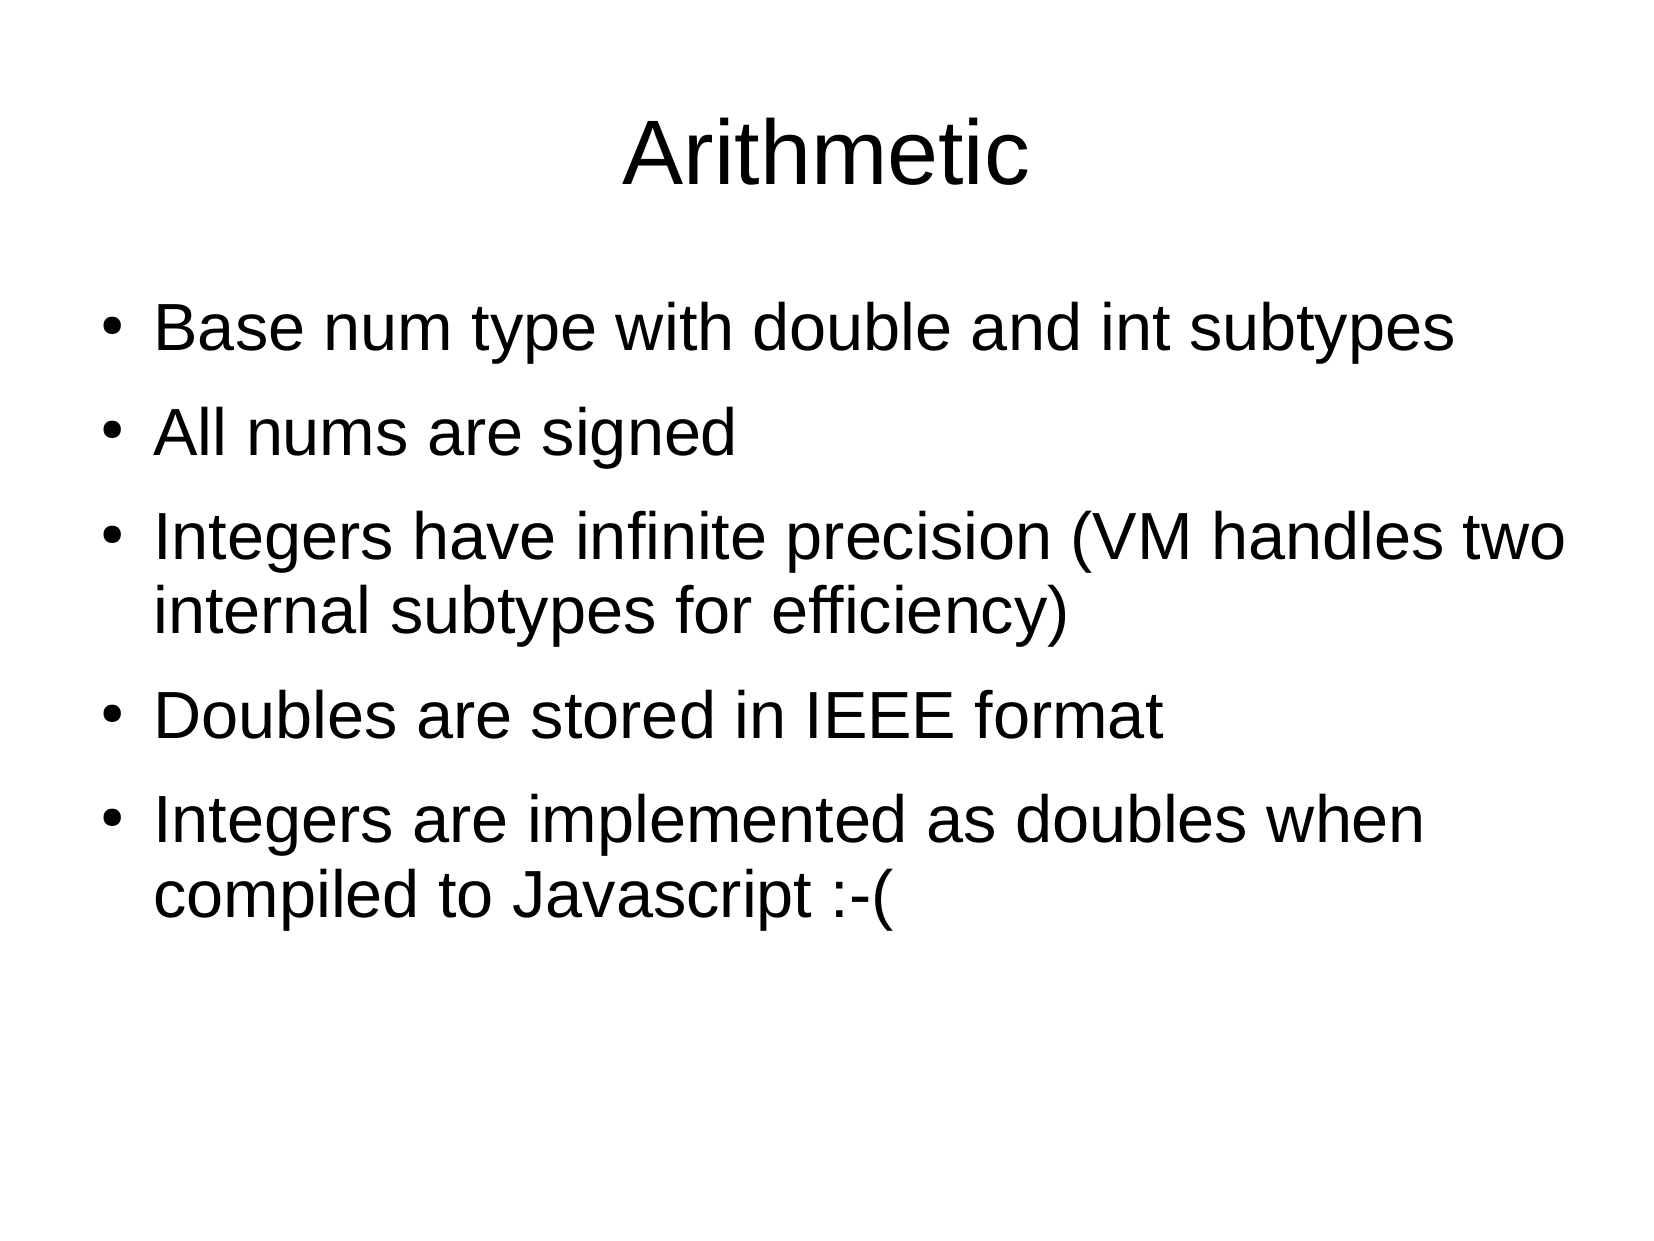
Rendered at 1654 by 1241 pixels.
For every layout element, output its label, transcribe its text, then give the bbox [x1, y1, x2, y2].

list Base num type with double and int subtypes All nums are signed Integers have infinite precision (VM handles two internal subtypes for efficiency) Doubles are stored in IEEE format Integers are implemented as doubles when compiled to Javascript :-( [82, 290, 1571, 1010]
title Arithmetic [82, 49, 1571, 257]
